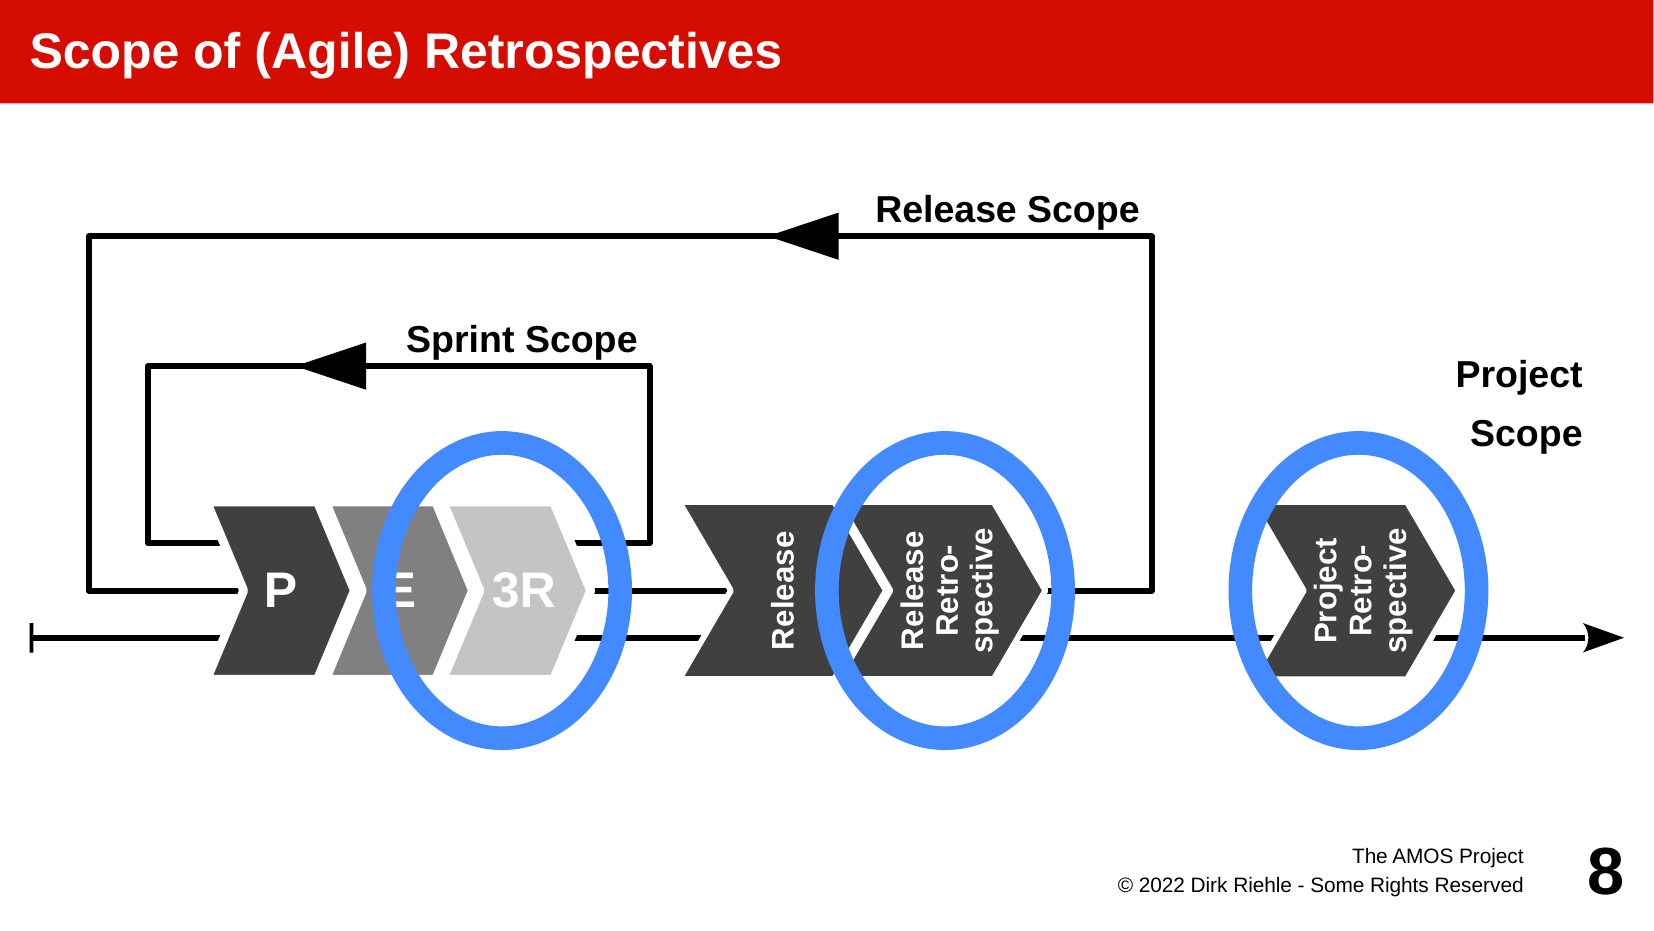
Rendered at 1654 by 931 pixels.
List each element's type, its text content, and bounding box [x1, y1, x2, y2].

text_box Project Retro- spective [1253, 502, 1425, 680]
text_box Release Scope [856, 177, 1152, 296]
text_box Release [679, 501, 836, 680]
text_box E [396, 501, 473, 680]
text_box [1425, 532, 1459, 649]
title Scope of (Agile) Retrospectives [0, 0, 1654, 104]
text_box Project Scope [1435, 324, 1595, 479]
text_box 3R [442, 501, 591, 680]
text_box E [325, 501, 393, 680]
text_box Release Retro- spective [839, 501, 1011, 680]
text_box [1011, 531, 1046, 650]
text_box P [206, 501, 355, 680]
text_box Sprint Scope [354, 307, 650, 426]
